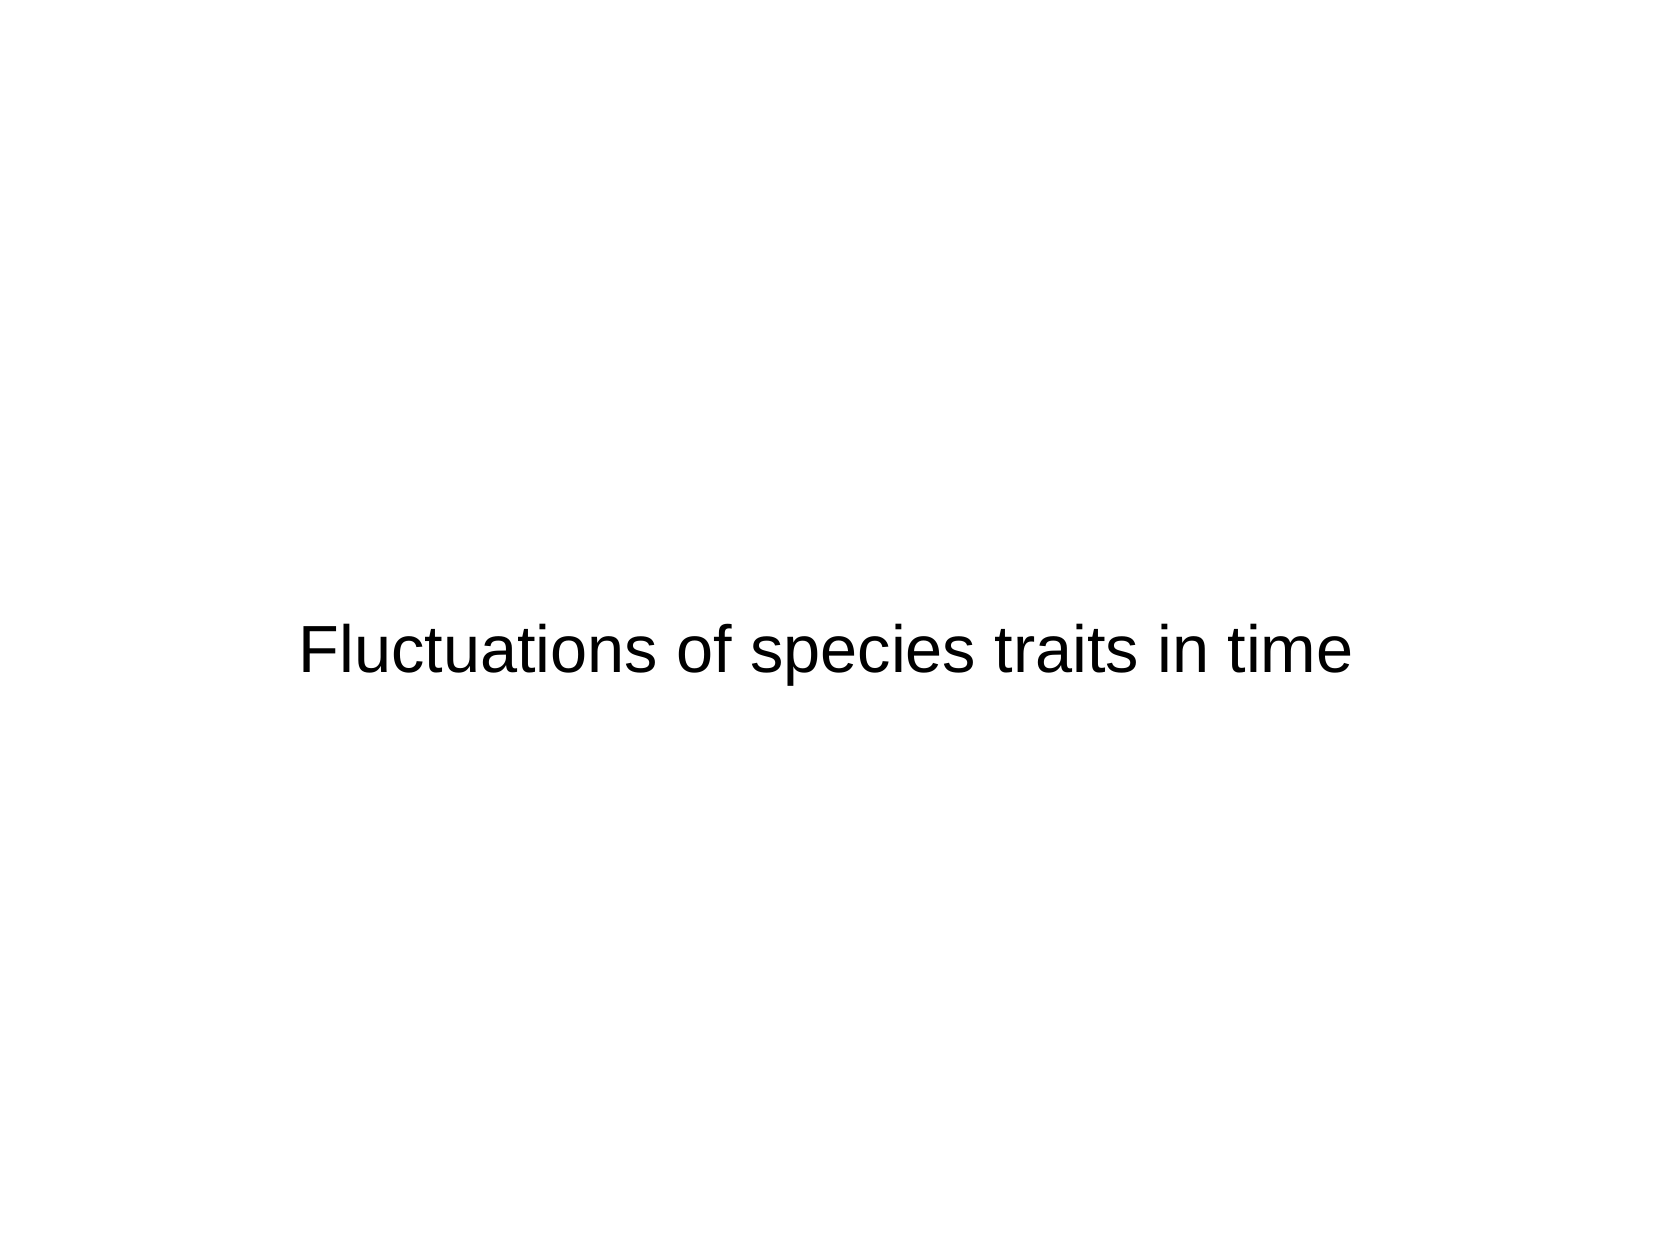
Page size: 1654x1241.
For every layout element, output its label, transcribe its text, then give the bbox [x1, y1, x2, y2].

subtitle Fluctuations of species traits in time [82, 290, 1571, 1010]
